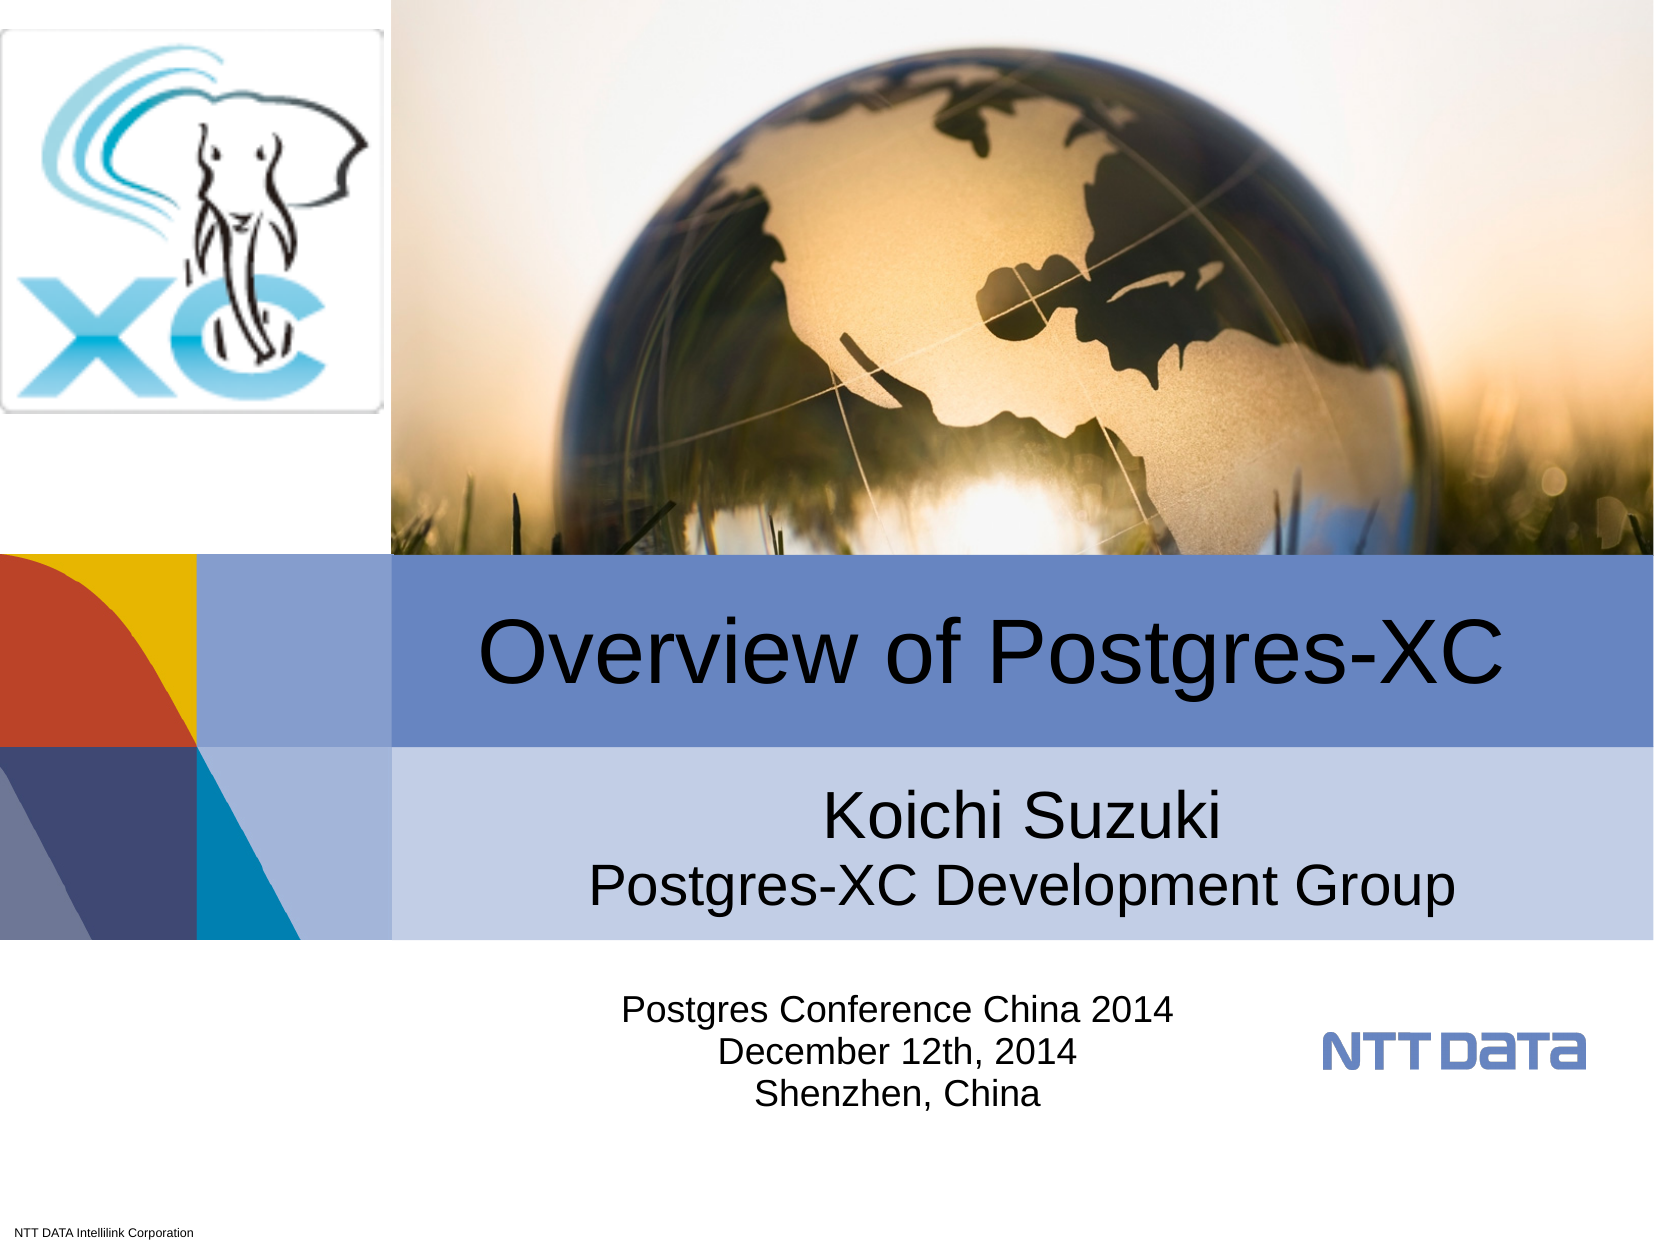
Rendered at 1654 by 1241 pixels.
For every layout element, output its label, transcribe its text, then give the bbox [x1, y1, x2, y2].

picture [0, 554, 392, 940]
text_box Postgres Conference China 2014 December 12th, 2014 Shenzhen, China [519, 981, 1276, 1123]
picture [0, 29, 384, 414]
subtitle Koichi Suzuki Postgres-XC Development Group [413, 762, 1633, 934]
picture [1323, 1032, 1586, 1070]
picture [391, 0, 1654, 554]
title Overview of Postgres-XC [330, 554, 1654, 750]
